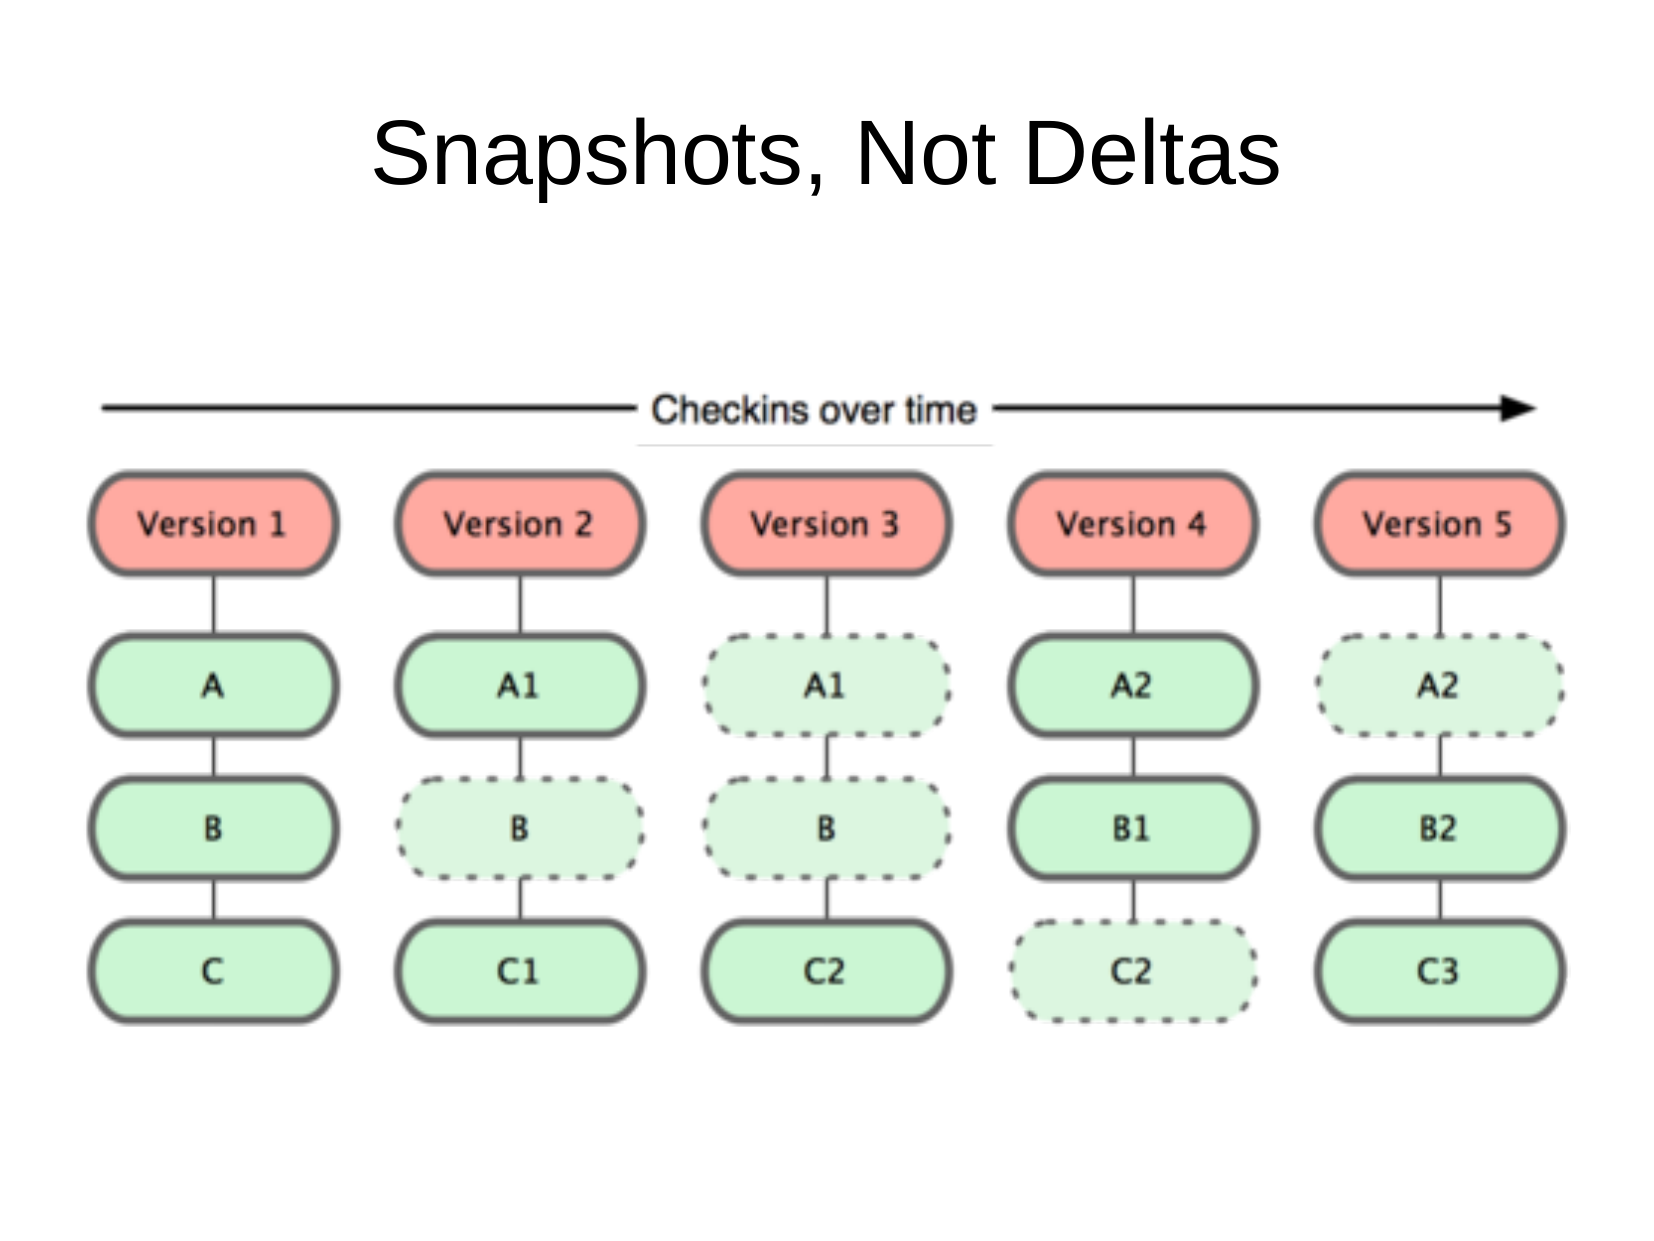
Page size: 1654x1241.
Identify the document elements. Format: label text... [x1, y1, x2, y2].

title Snapshots, Not Deltas [82, 49, 1571, 257]
picture [82, 369, 1571, 1030]
